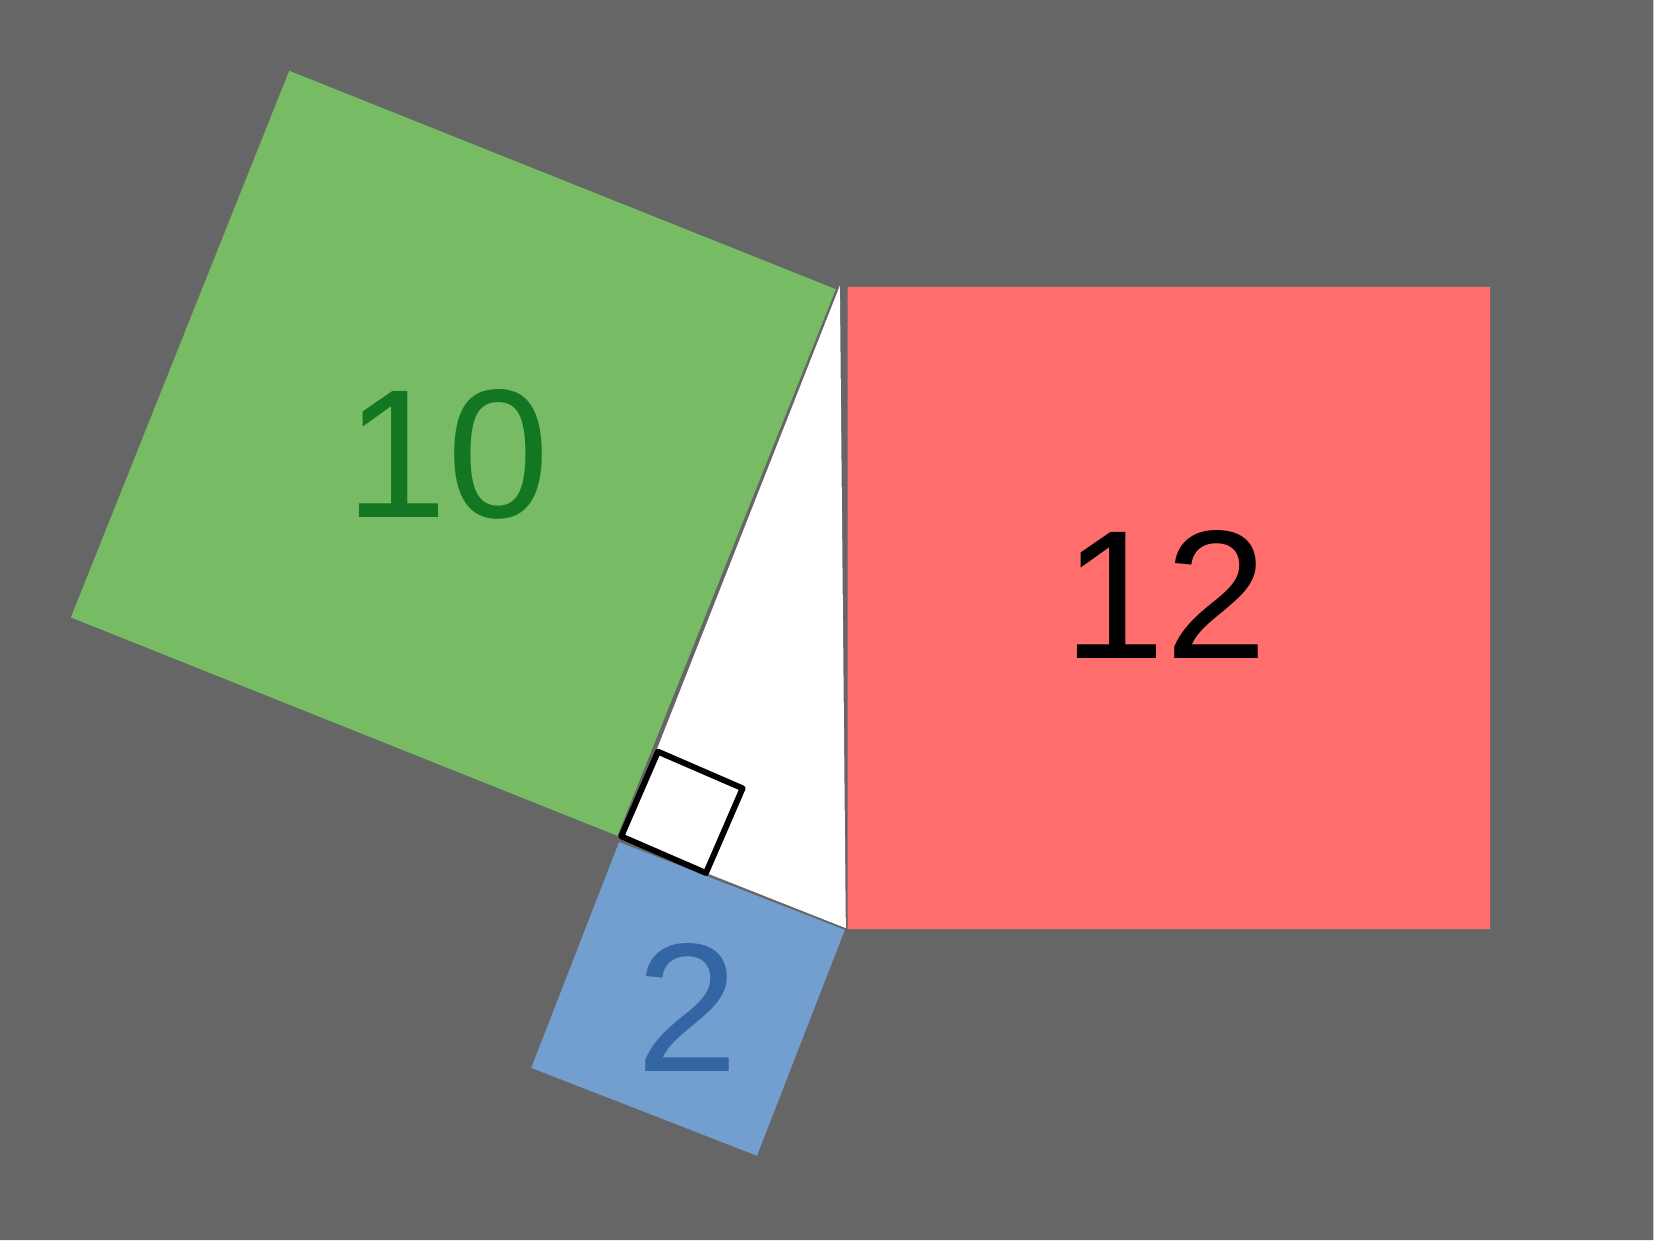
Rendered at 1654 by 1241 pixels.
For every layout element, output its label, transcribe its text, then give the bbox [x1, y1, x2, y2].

text_box 10 [330, 343, 594, 650]
text_box 12 [1048, 485, 1312, 792]
text_box 2 [621, 897, 884, 1204]
text_box [0, 0, 1654, 1241]
